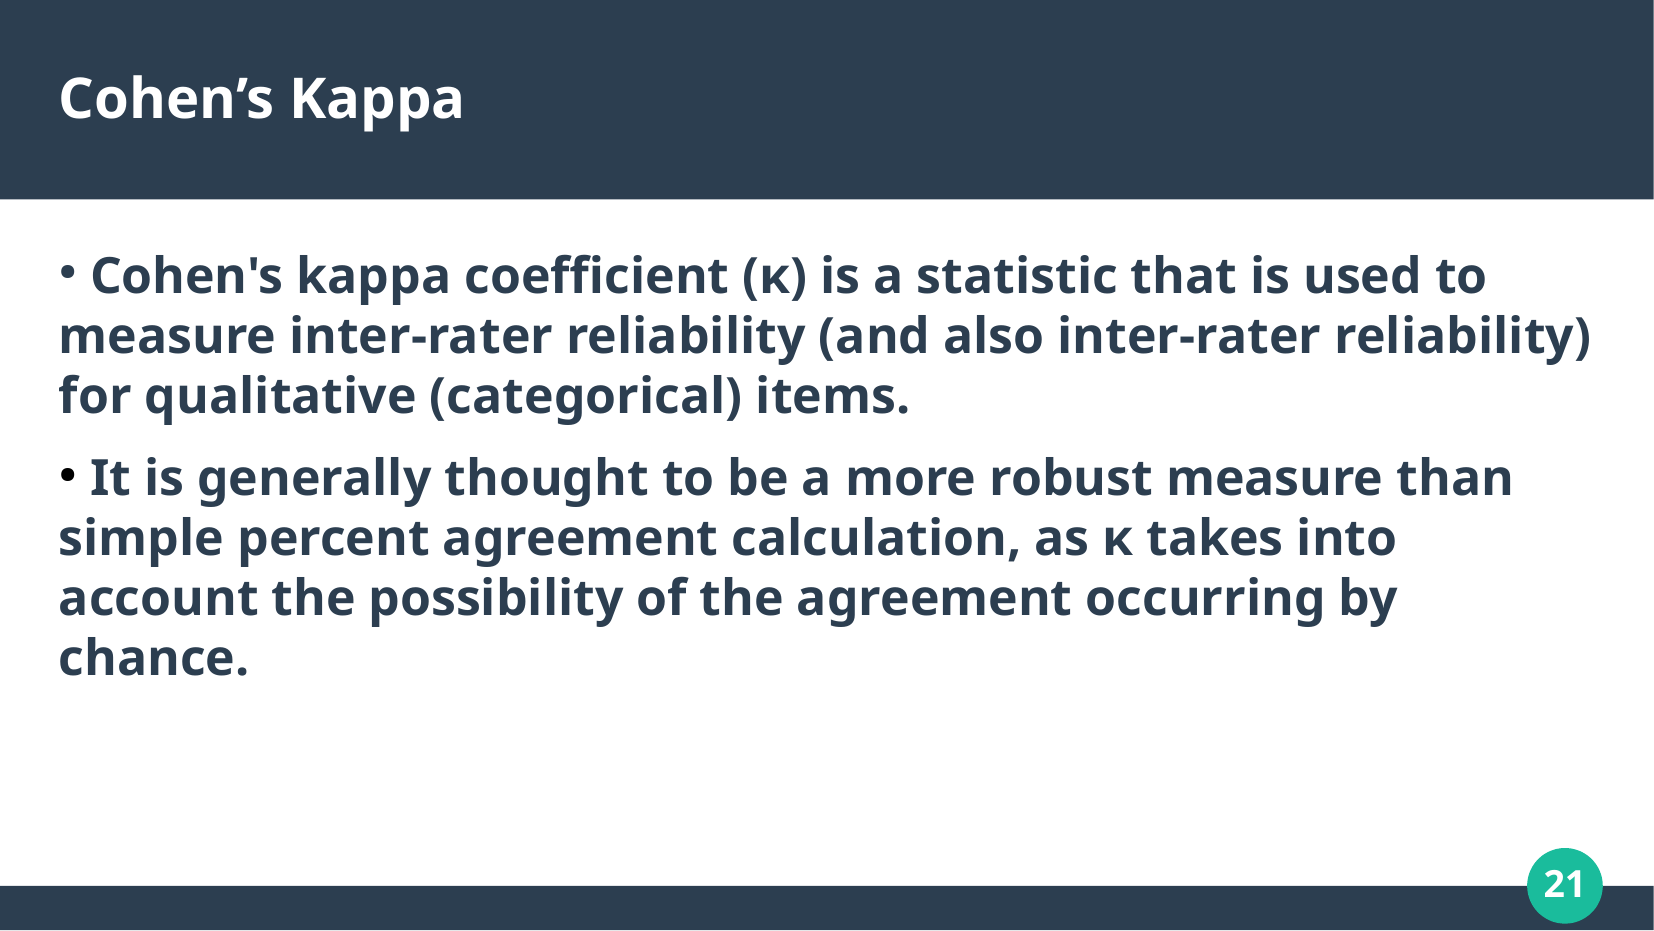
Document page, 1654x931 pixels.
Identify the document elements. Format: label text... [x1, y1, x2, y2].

title Cohen’s Kappa [59, 37, 1595, 155]
list Cohen's kappa coefficient (κ) is a statistic that is used to measure inter-rater reliability (and also inter-rater reliability) for qualitative (categorical) items. It is generally thought to be a more robust measure than simple percent agreement calculation, as κ takes into account the possibility of the agreement occurring by chance. [59, 243, 1595, 864]
